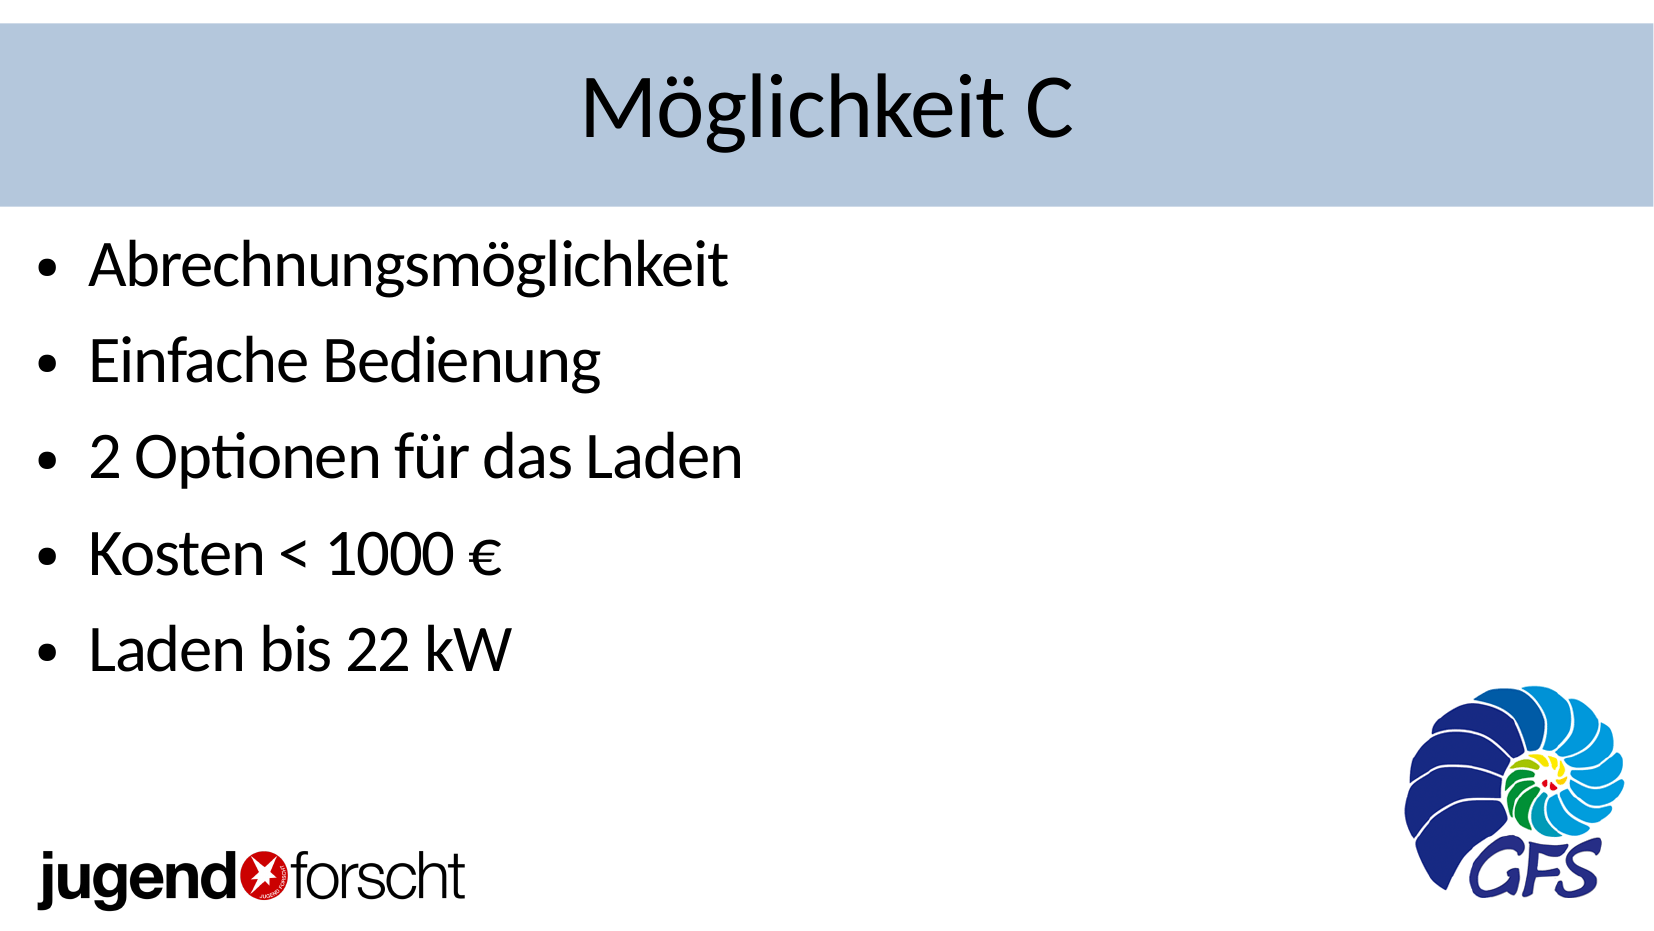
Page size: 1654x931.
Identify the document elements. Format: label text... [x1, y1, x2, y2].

picture [1387, 679, 1643, 916]
picture [29, 846, 473, 916]
title Möglichkeit C [0, 23, 1654, 207]
list Abrechnungsmöglichkeit Einfache Bedienung 2 Optionen für das Laden Kosten < 1000 € Laden bis 22 kW [17, 236, 1418, 827]
